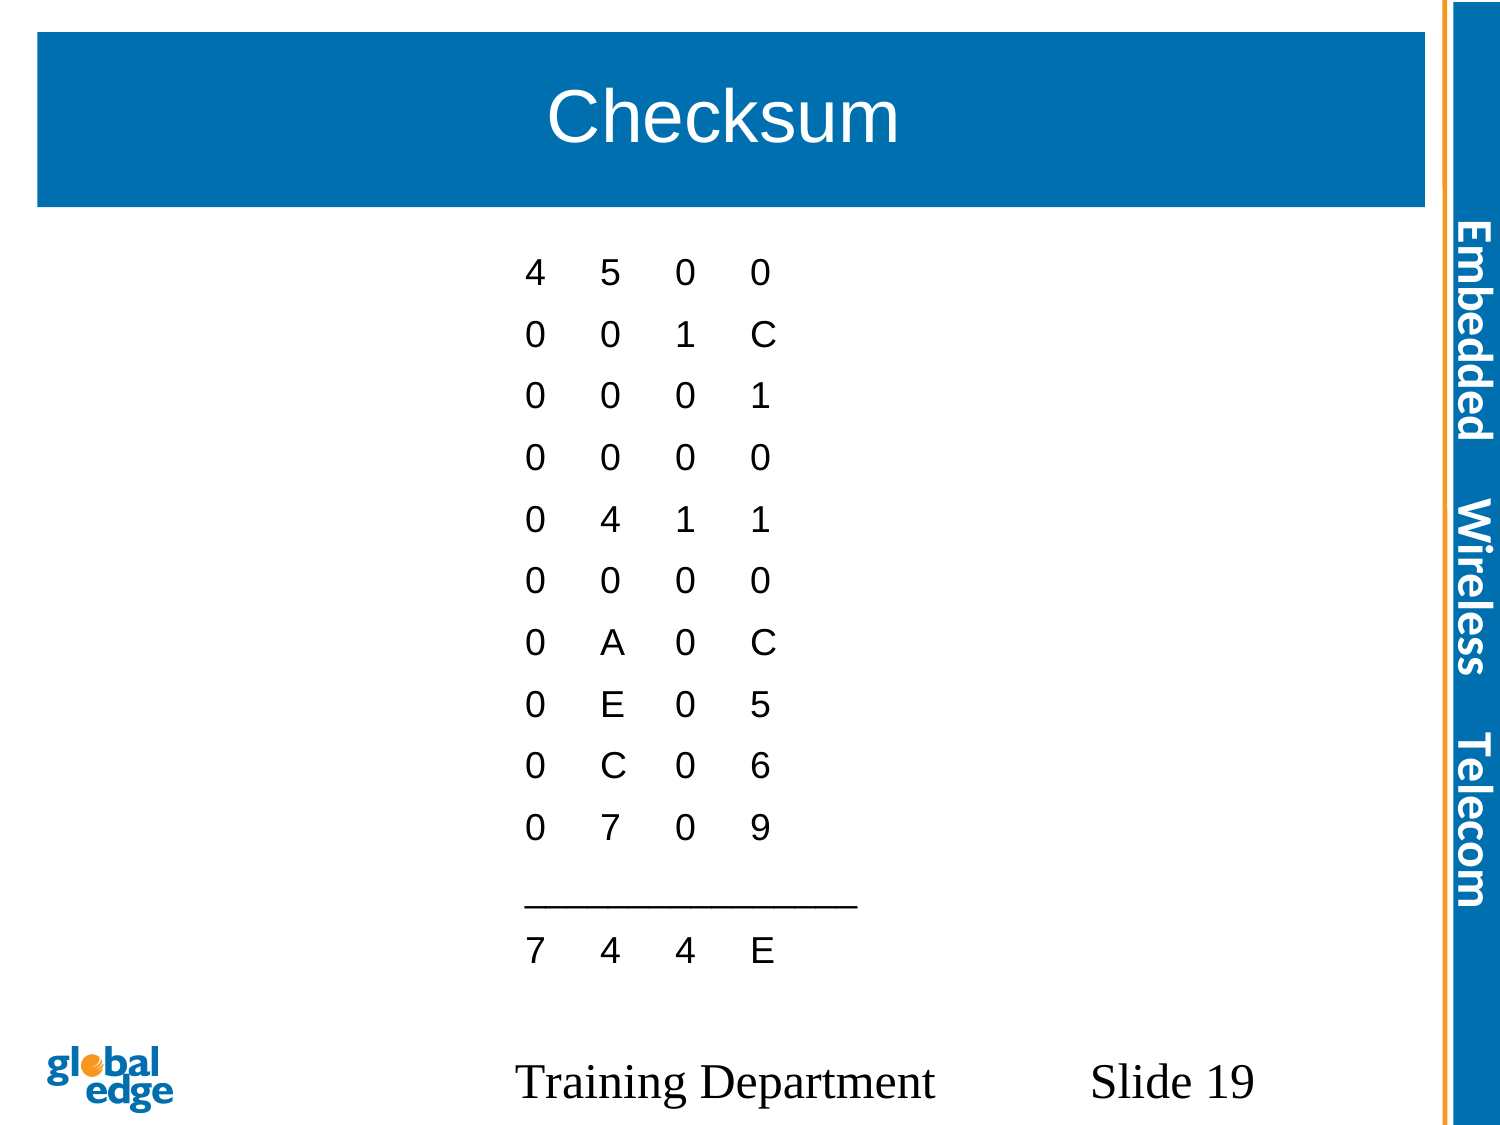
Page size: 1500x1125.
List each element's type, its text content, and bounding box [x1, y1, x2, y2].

title Checksum [88, 57, 1360, 168]
subtitle 4 5 0 0 0 0 1 C 0 0 0 1 0 0 0 0 0 4 1 1 0 0 0 0 0 A 0 C 0 E 0 5 0 C 0 6 0 7 0 9 ________________ 7 4 4 E [524, 230, 902, 1051]
picture [34, 1034, 185, 1125]
